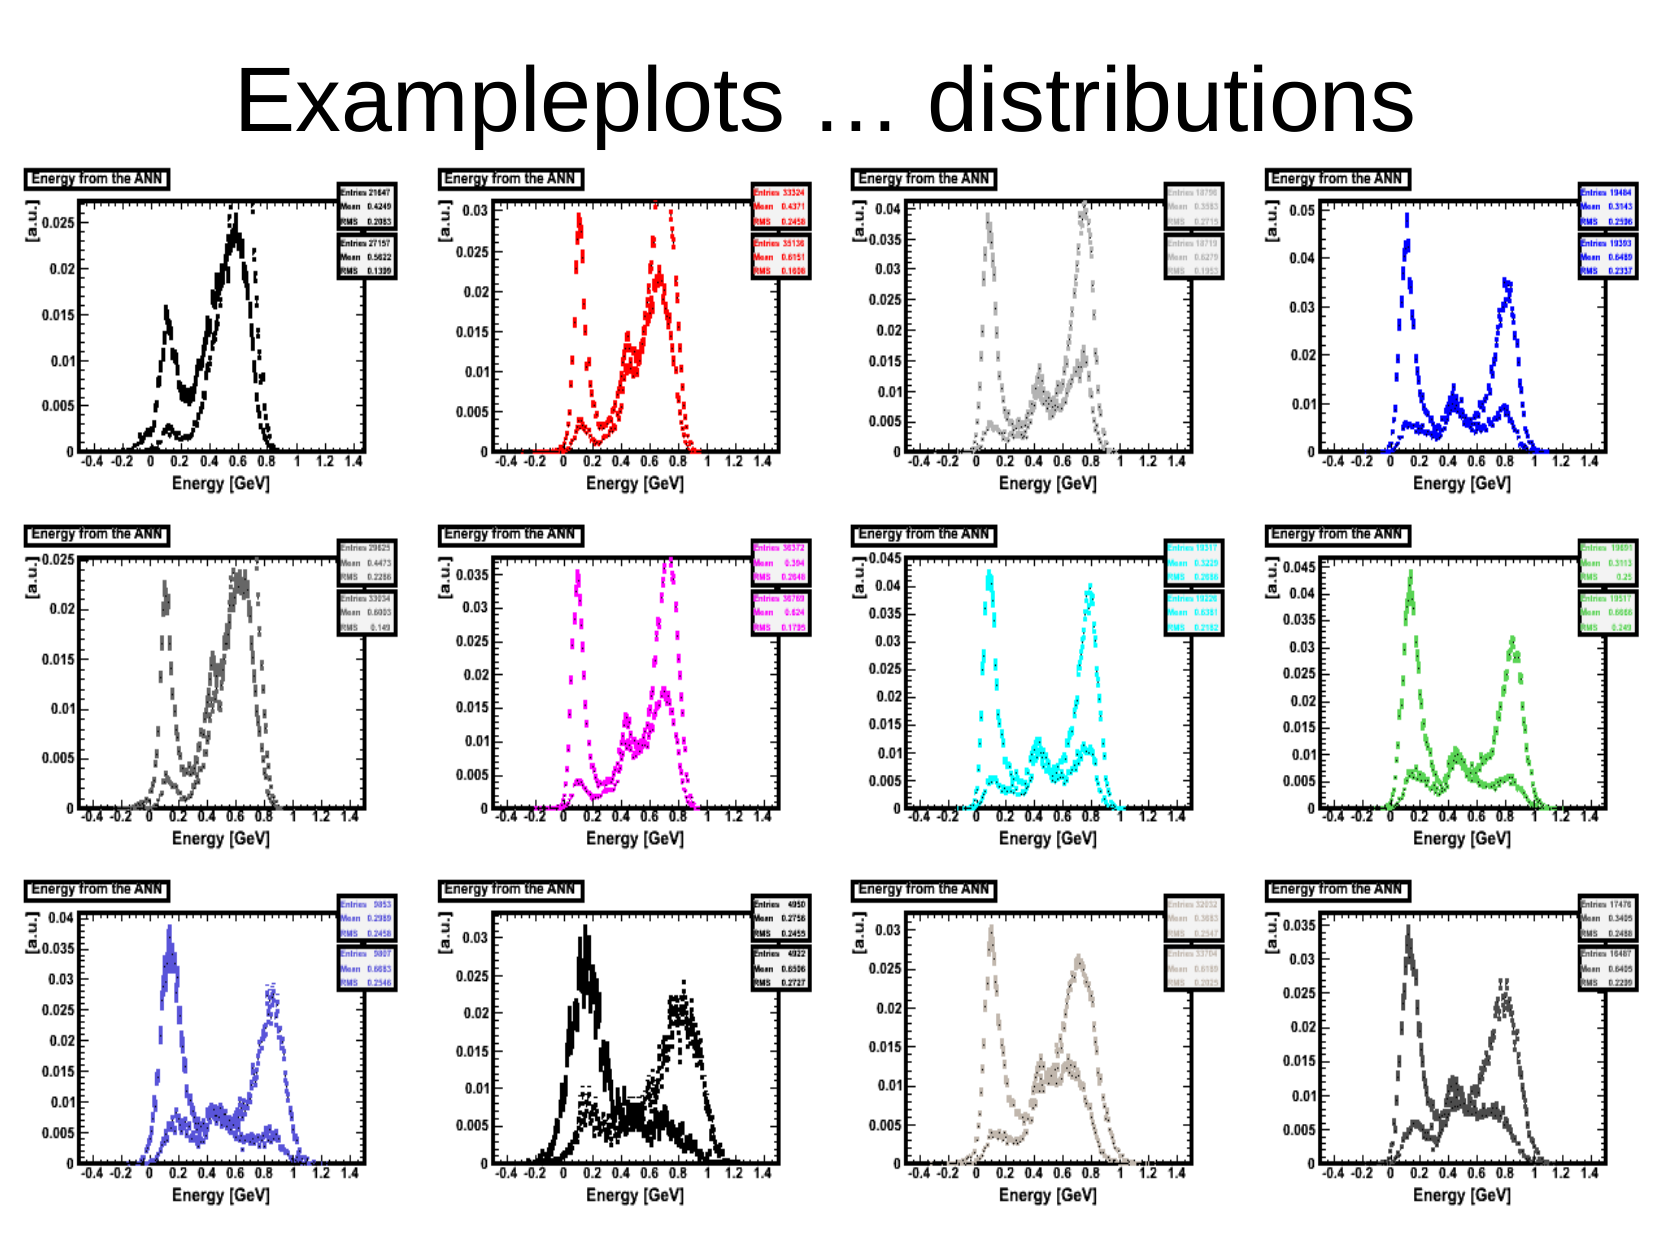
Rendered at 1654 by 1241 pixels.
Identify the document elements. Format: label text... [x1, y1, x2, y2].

title Exampleplots … distributions [82, 0, 1571, 159]
picture [7, 159, 1654, 1226]
